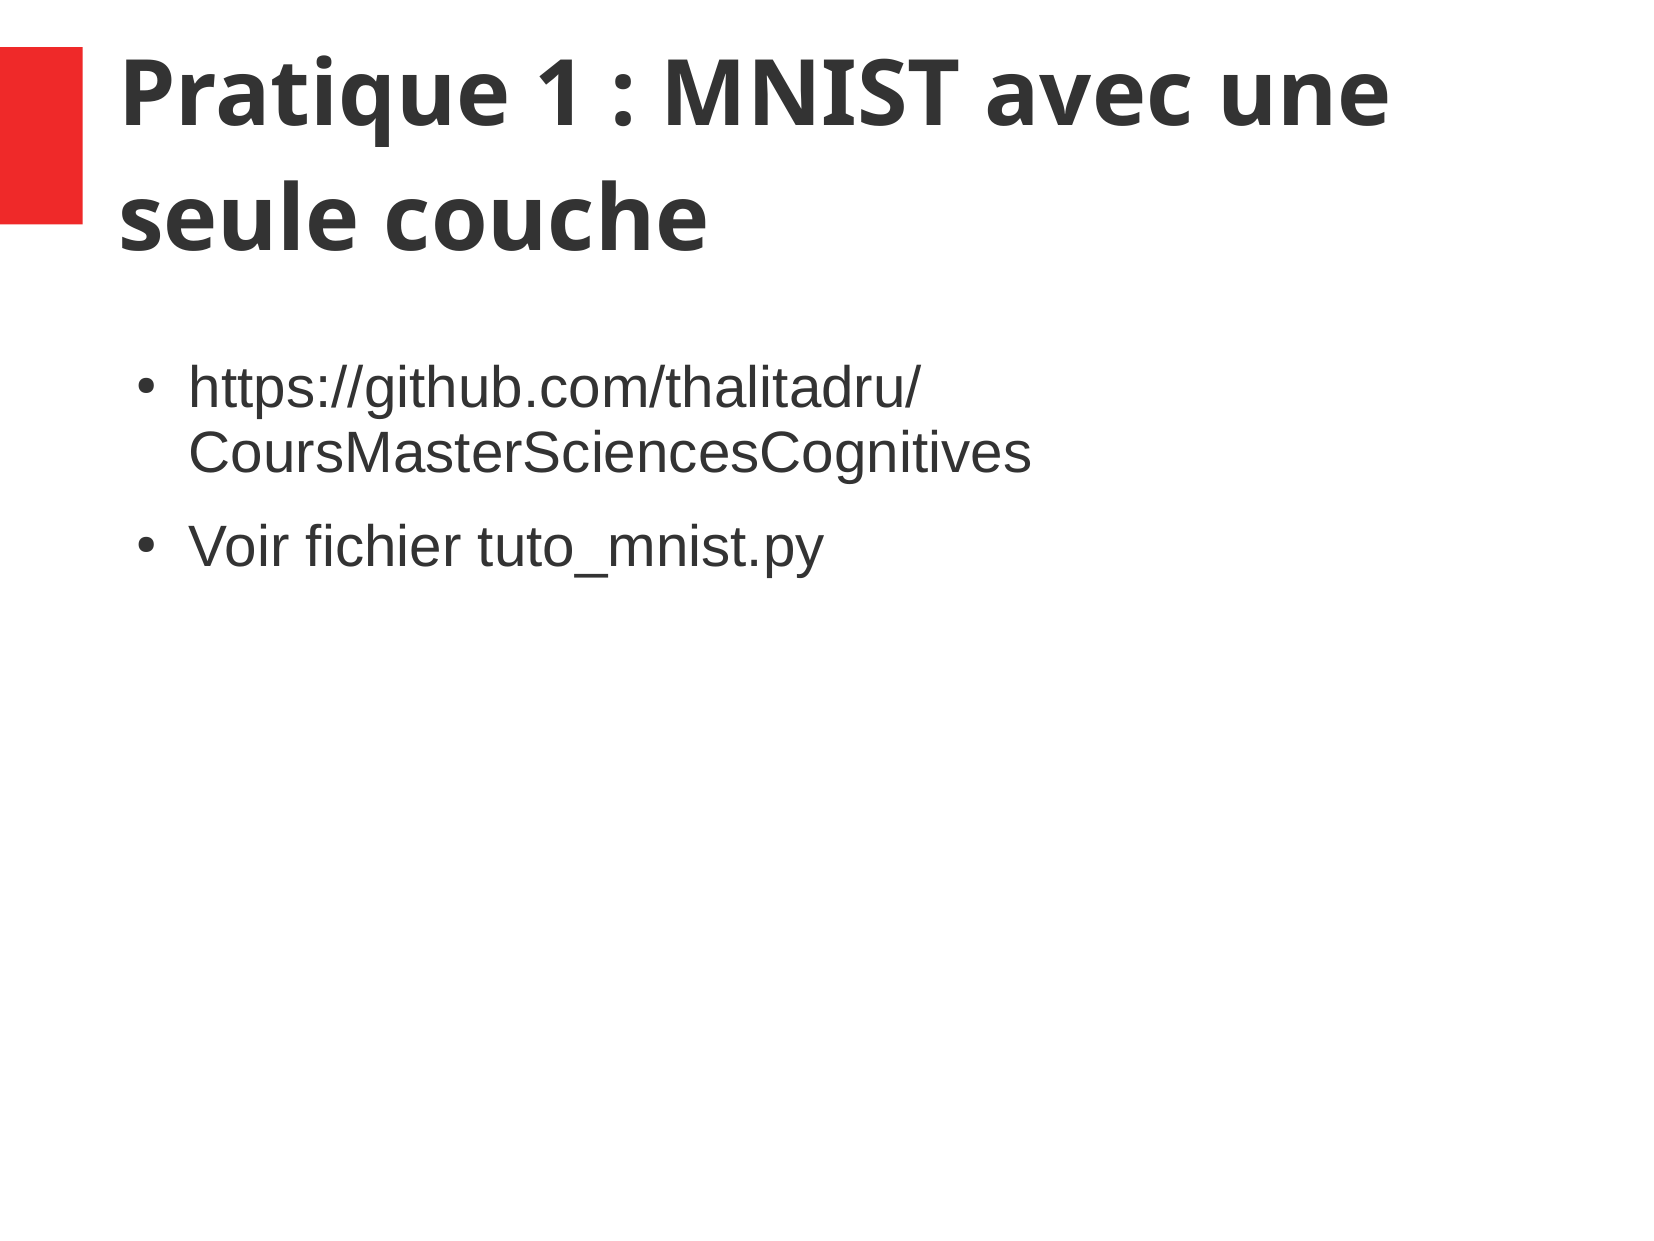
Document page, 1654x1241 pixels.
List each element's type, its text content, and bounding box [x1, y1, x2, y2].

list https://github.com/thalitadru/CoursMasterSciencesCognitives Voir fichier tuto_mnist.py [118, 354, 1536, 1074]
title Pratique 1 : MNIST avec une seule couche [118, 45, 1571, 260]
